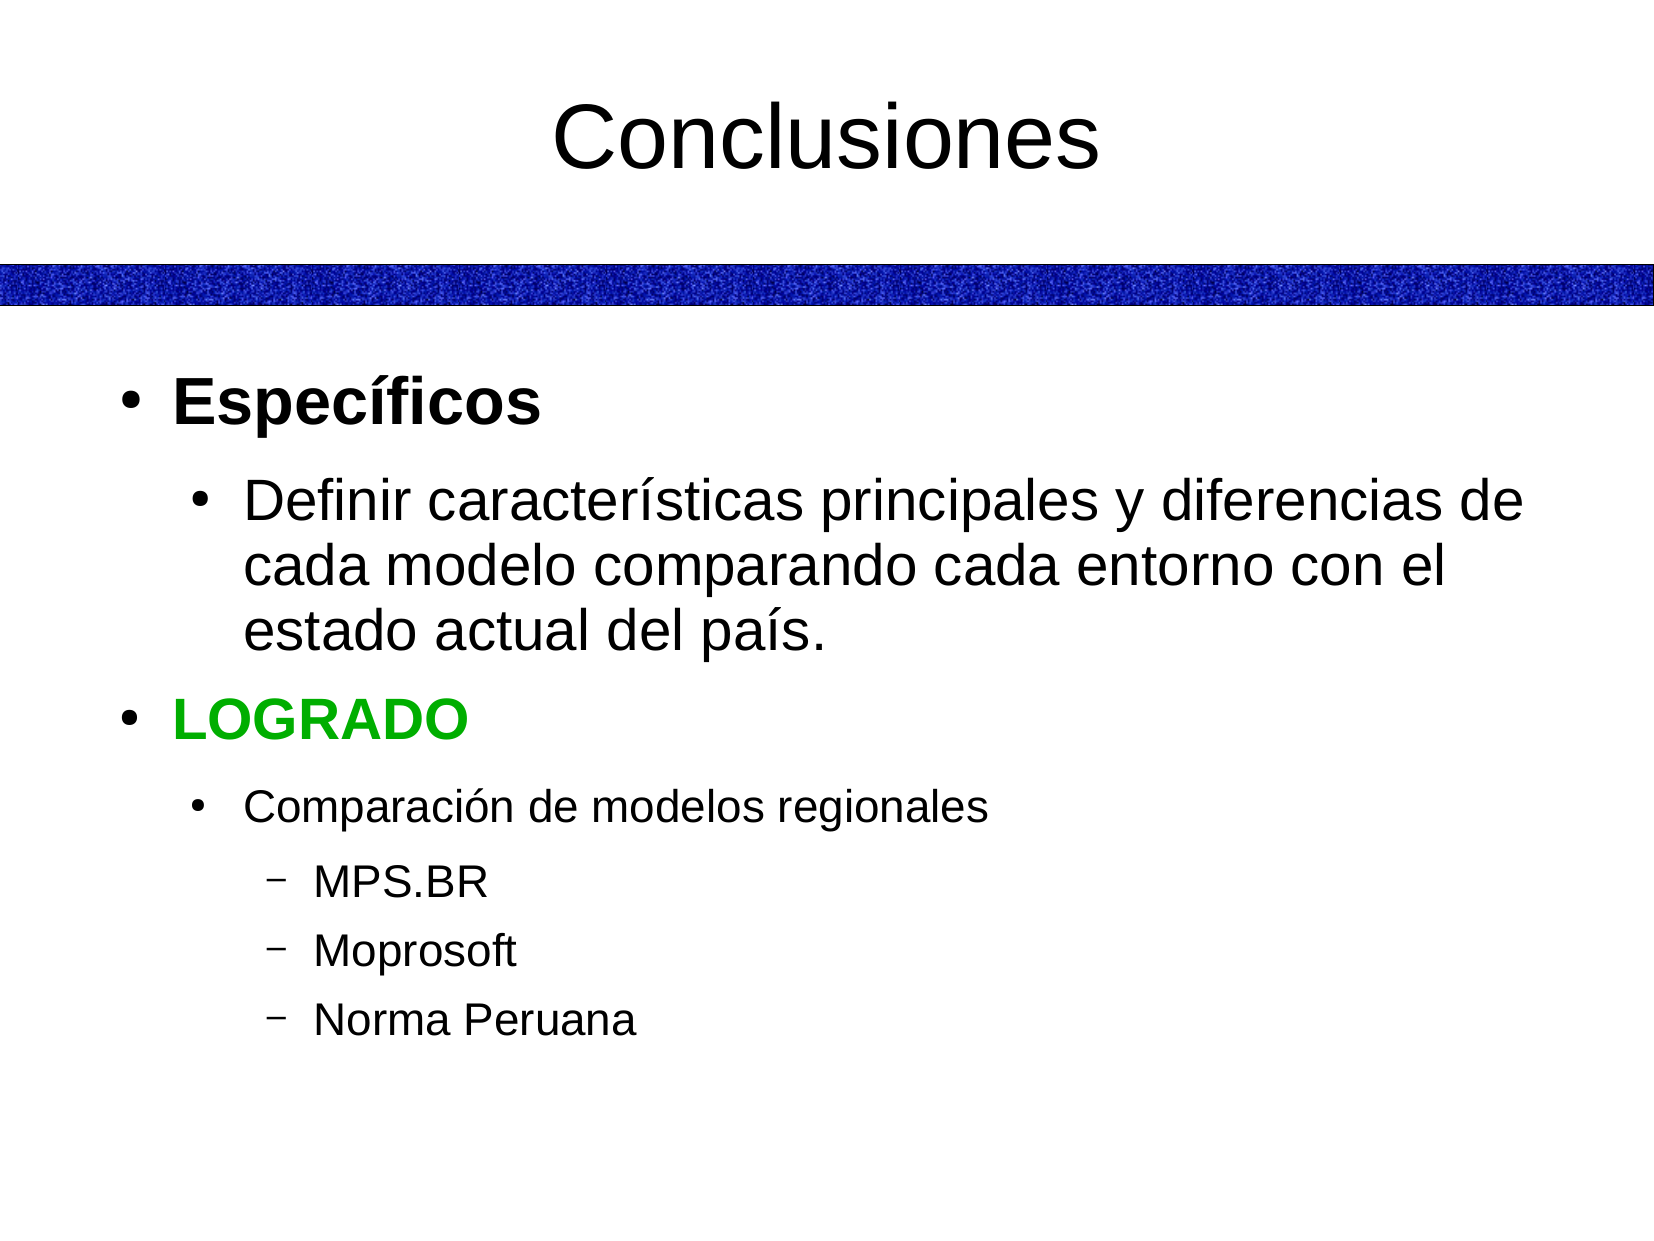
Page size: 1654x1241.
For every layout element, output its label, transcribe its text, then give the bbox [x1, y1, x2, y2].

picture [0, 265, 1653, 305]
title Conclusiones [58, 14, 1595, 260]
list Específicos Definir características principales y diferencias de cada modelo comparando cada entorno con el estado actual del país. LOGRADO Comparación de modelos regionales MPS.BR Moprosoft Norma Peruana [101, 363, 1549, 1168]
